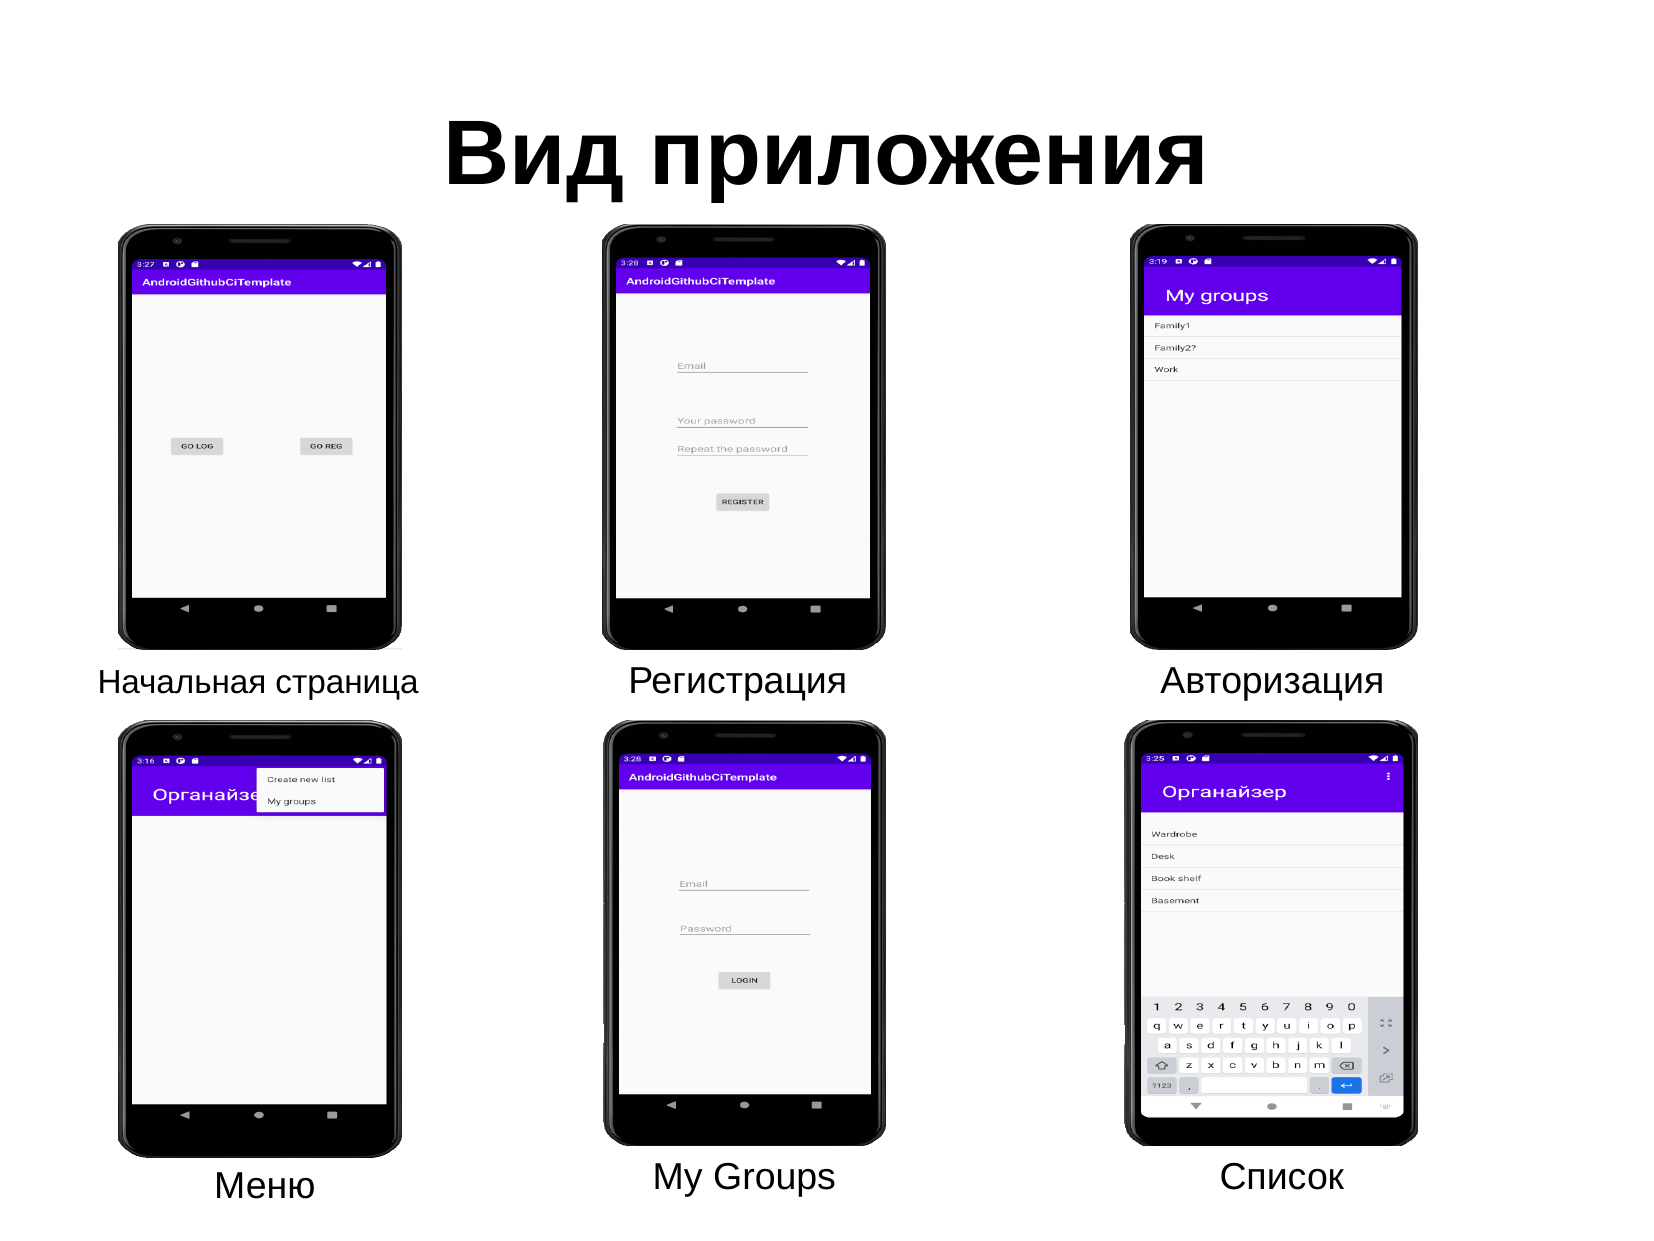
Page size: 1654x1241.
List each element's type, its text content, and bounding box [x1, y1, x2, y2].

text_box Меню [199, 1157, 331, 1215]
picture [118, 720, 402, 1158]
text_box My Groups [637, 1147, 851, 1205]
title Вид приложения [82, 49, 1571, 257]
picture [602, 224, 886, 650]
text_box Список [1204, 1147, 1360, 1205]
picture [118, 224, 402, 650]
picture [1124, 720, 1418, 1146]
picture [602, 720, 886, 1146]
text_box Авторизация [1145, 651, 1400, 709]
text_box Начальная страница [82, 656, 434, 709]
text_box Регистрация [613, 651, 863, 709]
picture [1130, 224, 1418, 650]
